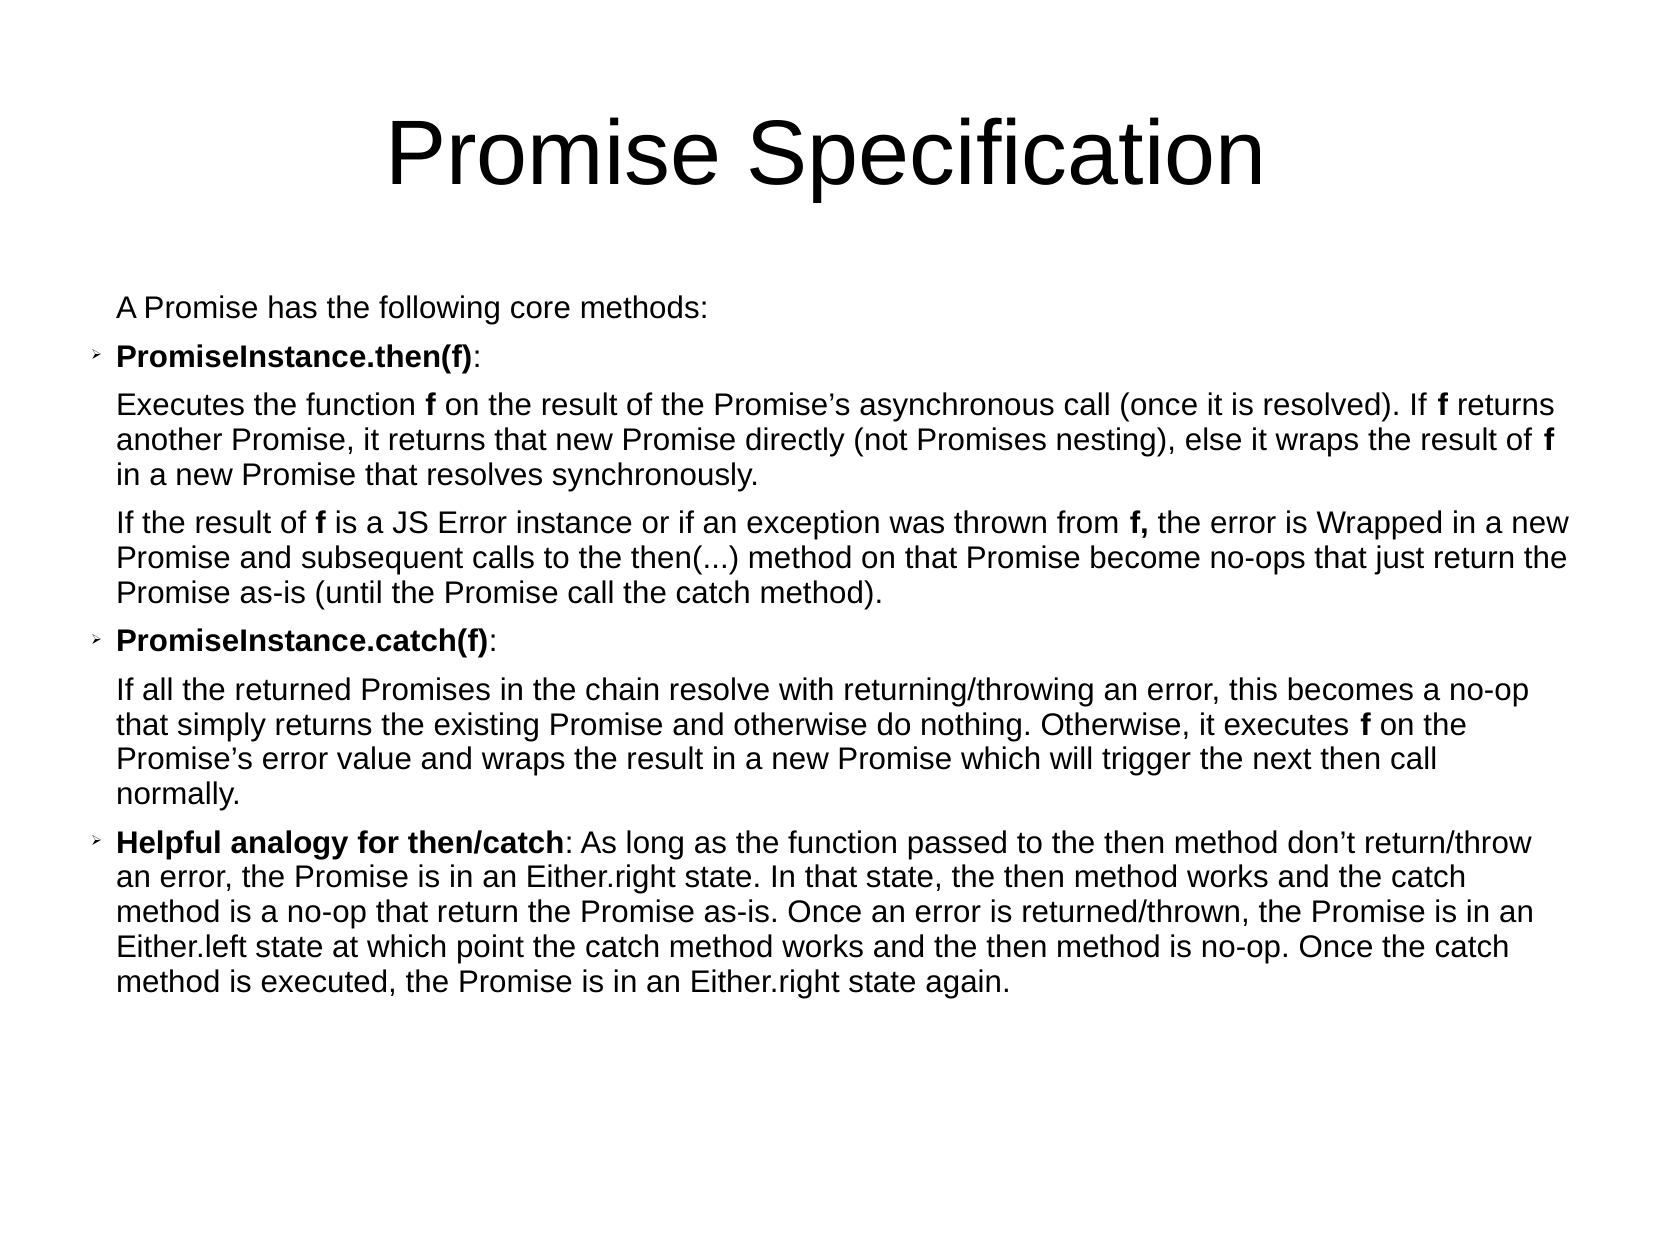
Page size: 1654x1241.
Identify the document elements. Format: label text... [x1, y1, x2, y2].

title Promise Specification [82, 49, 1571, 257]
list A Promise has the following core methods: PromiseInstance.then(f): Executes the function f on the result of the Promise’s asynchronous call (once it is resolved). If f returns another Promise, it returns that new Promise directly (not Promises nesting), else it wraps the result of f in a new Promise that resolves synchronously. If the result of f is a JS Error instance or if an exception was thrown from f, the error is Wrapped in a new Promise and subsequent calls to the then(...) method on that Promise become no-ops that just return the Promise as-is (until the Promise call the catch method). PromiseInstance.catch(f): If all the returned Promises in the chain resolve with returning/throwing an error, this becomes a no-op that simply returns the existing Promise and otherwise do nothing. Otherwise, it executes f on the Promise’s error value and wraps the result in a new Promise which will trigger the next then call normally. Helpful analogy for then/catch: As long as the function passed to the then method don’t return/throw an error, the Promise is in an Either.right state. In that state, the then method works and the catch method is a no-op that return the Promise as-is. Once an error is returned/thrown, the Promise is in an Either.left state at which point the catch method works and the then method is no-op. Once the catch method is executed, the Promise is in an Either.right state again. [82, 290, 1571, 1010]
